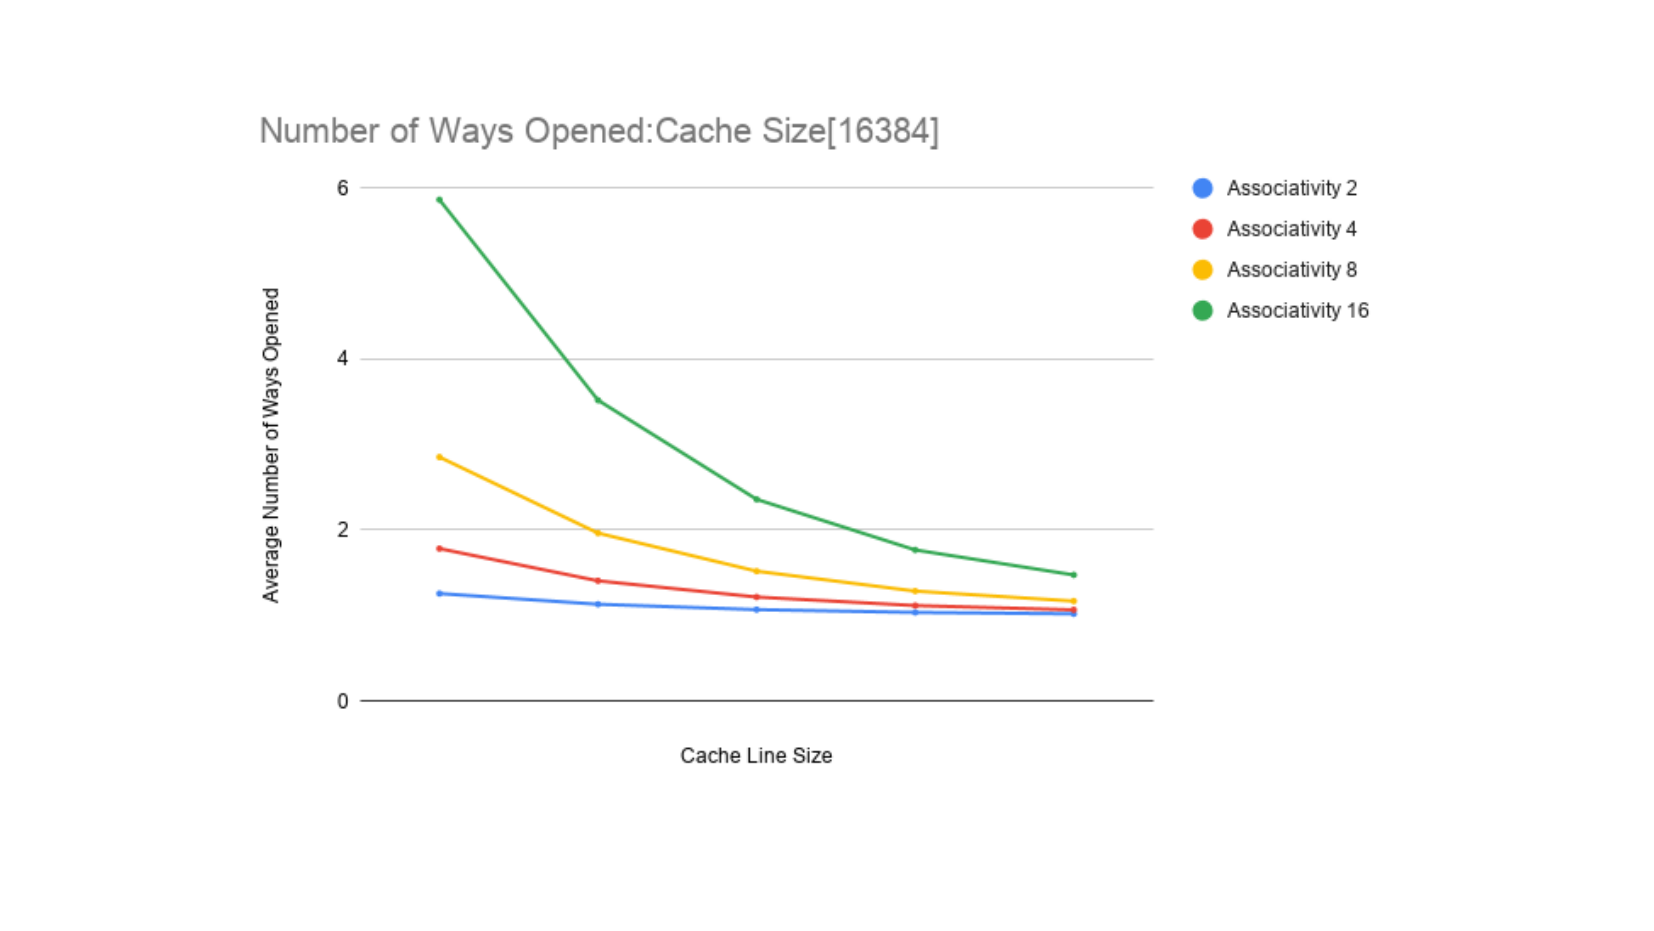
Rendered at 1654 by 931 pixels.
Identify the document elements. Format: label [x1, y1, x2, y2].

picture [224, 75, 1406, 804]
